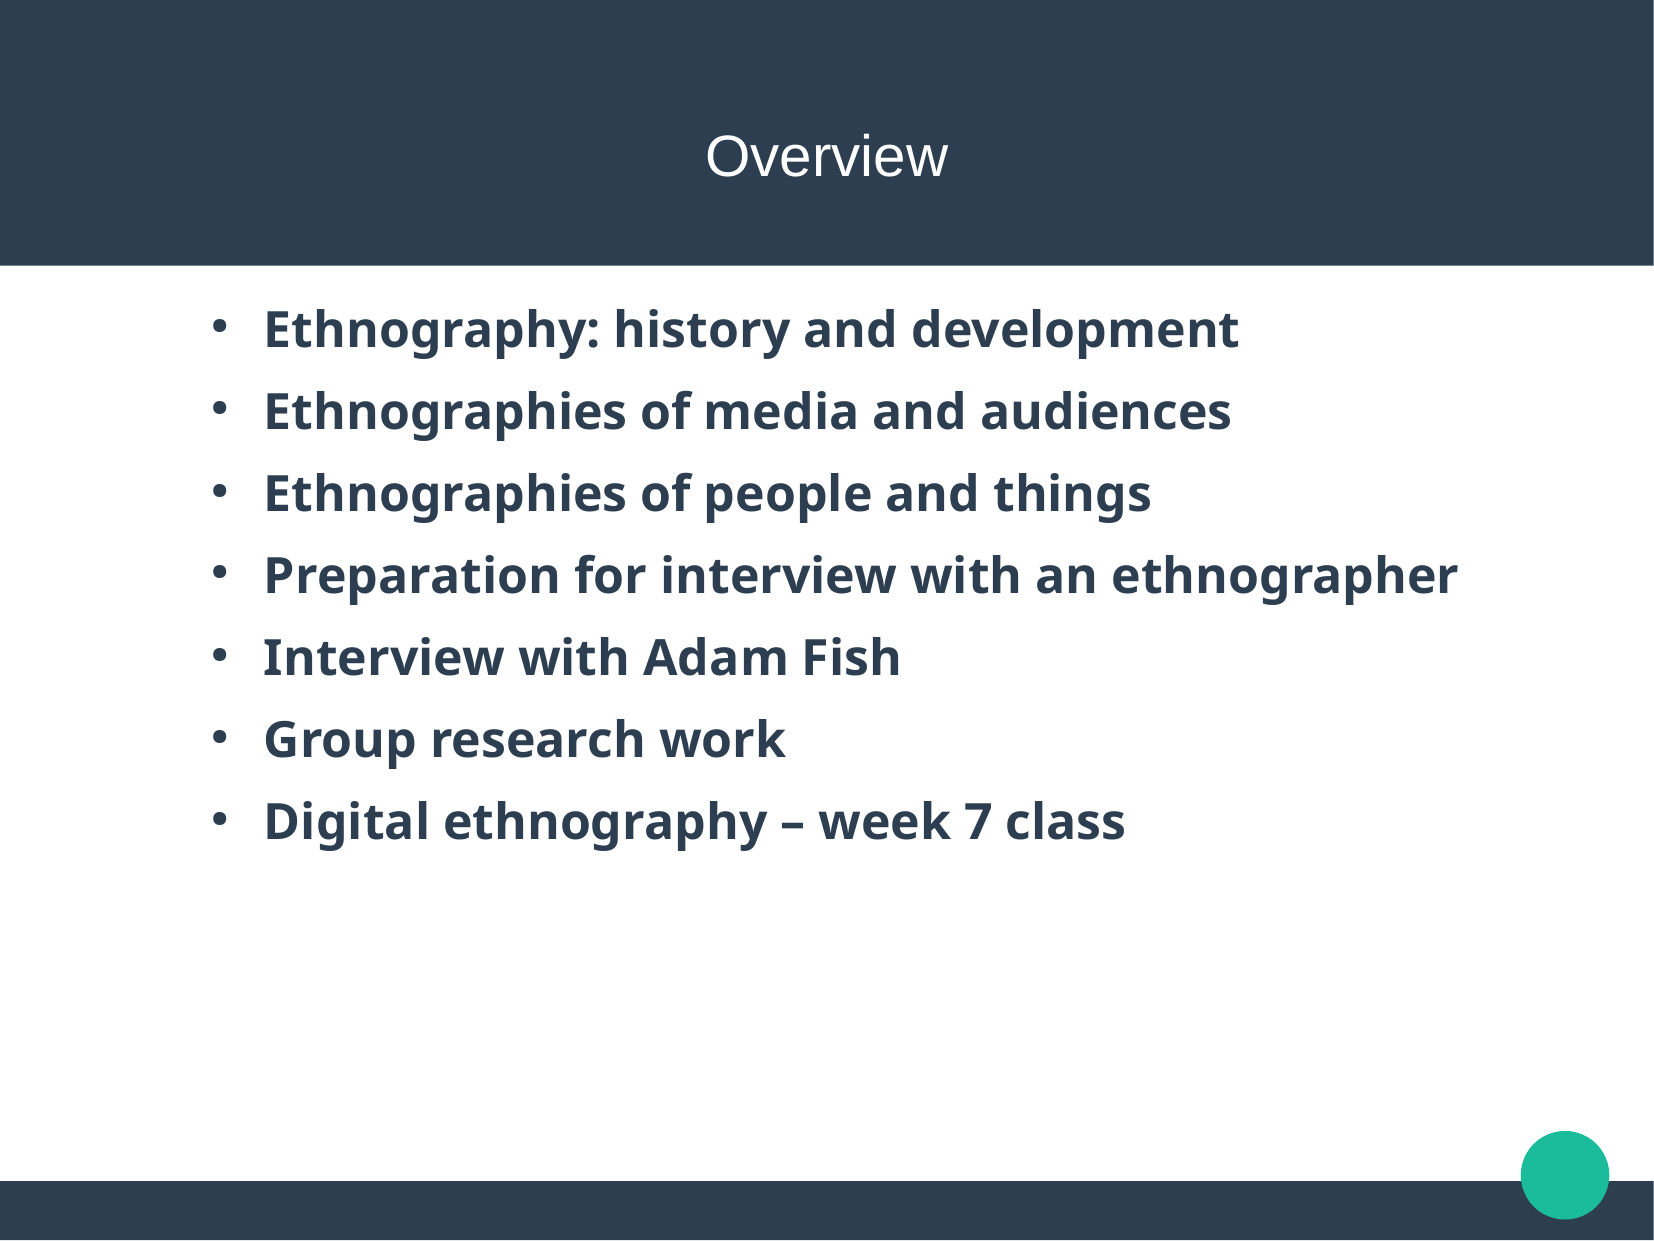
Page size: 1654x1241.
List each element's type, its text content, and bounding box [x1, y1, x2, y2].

title Overview [82, 49, 1571, 257]
list Ethnography: history and development Ethnographies of media and audiences Ethnographies of people and things Preparation for interview with an ethnographer Interview with Adam Fish Group research work Digital ethnography – week 7 class [82, 290, 1571, 1010]
